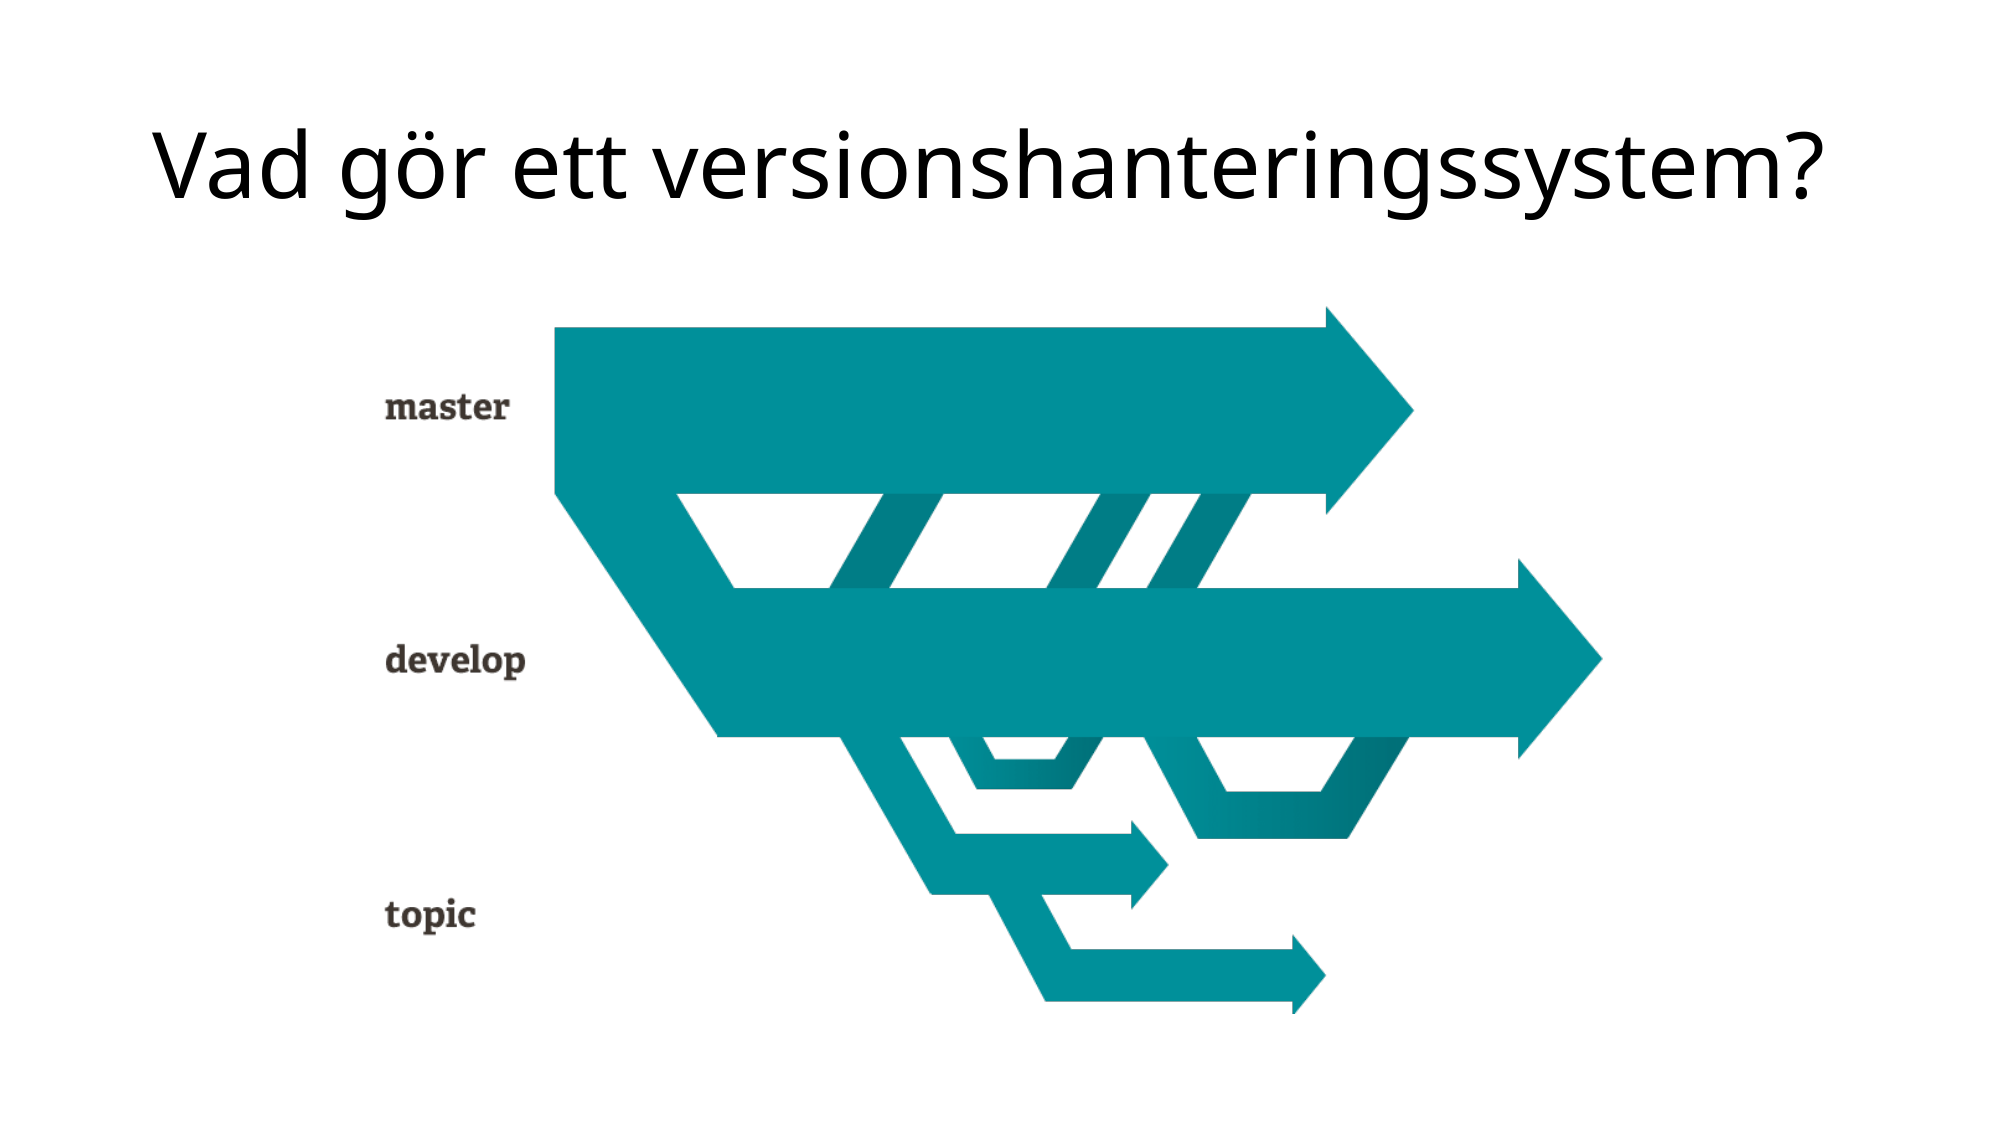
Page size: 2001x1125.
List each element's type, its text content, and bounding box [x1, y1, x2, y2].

title Vad gör ett versionshanteringssystem? [137, 59, 1863, 278]
picture [380, 299, 1620, 1014]
